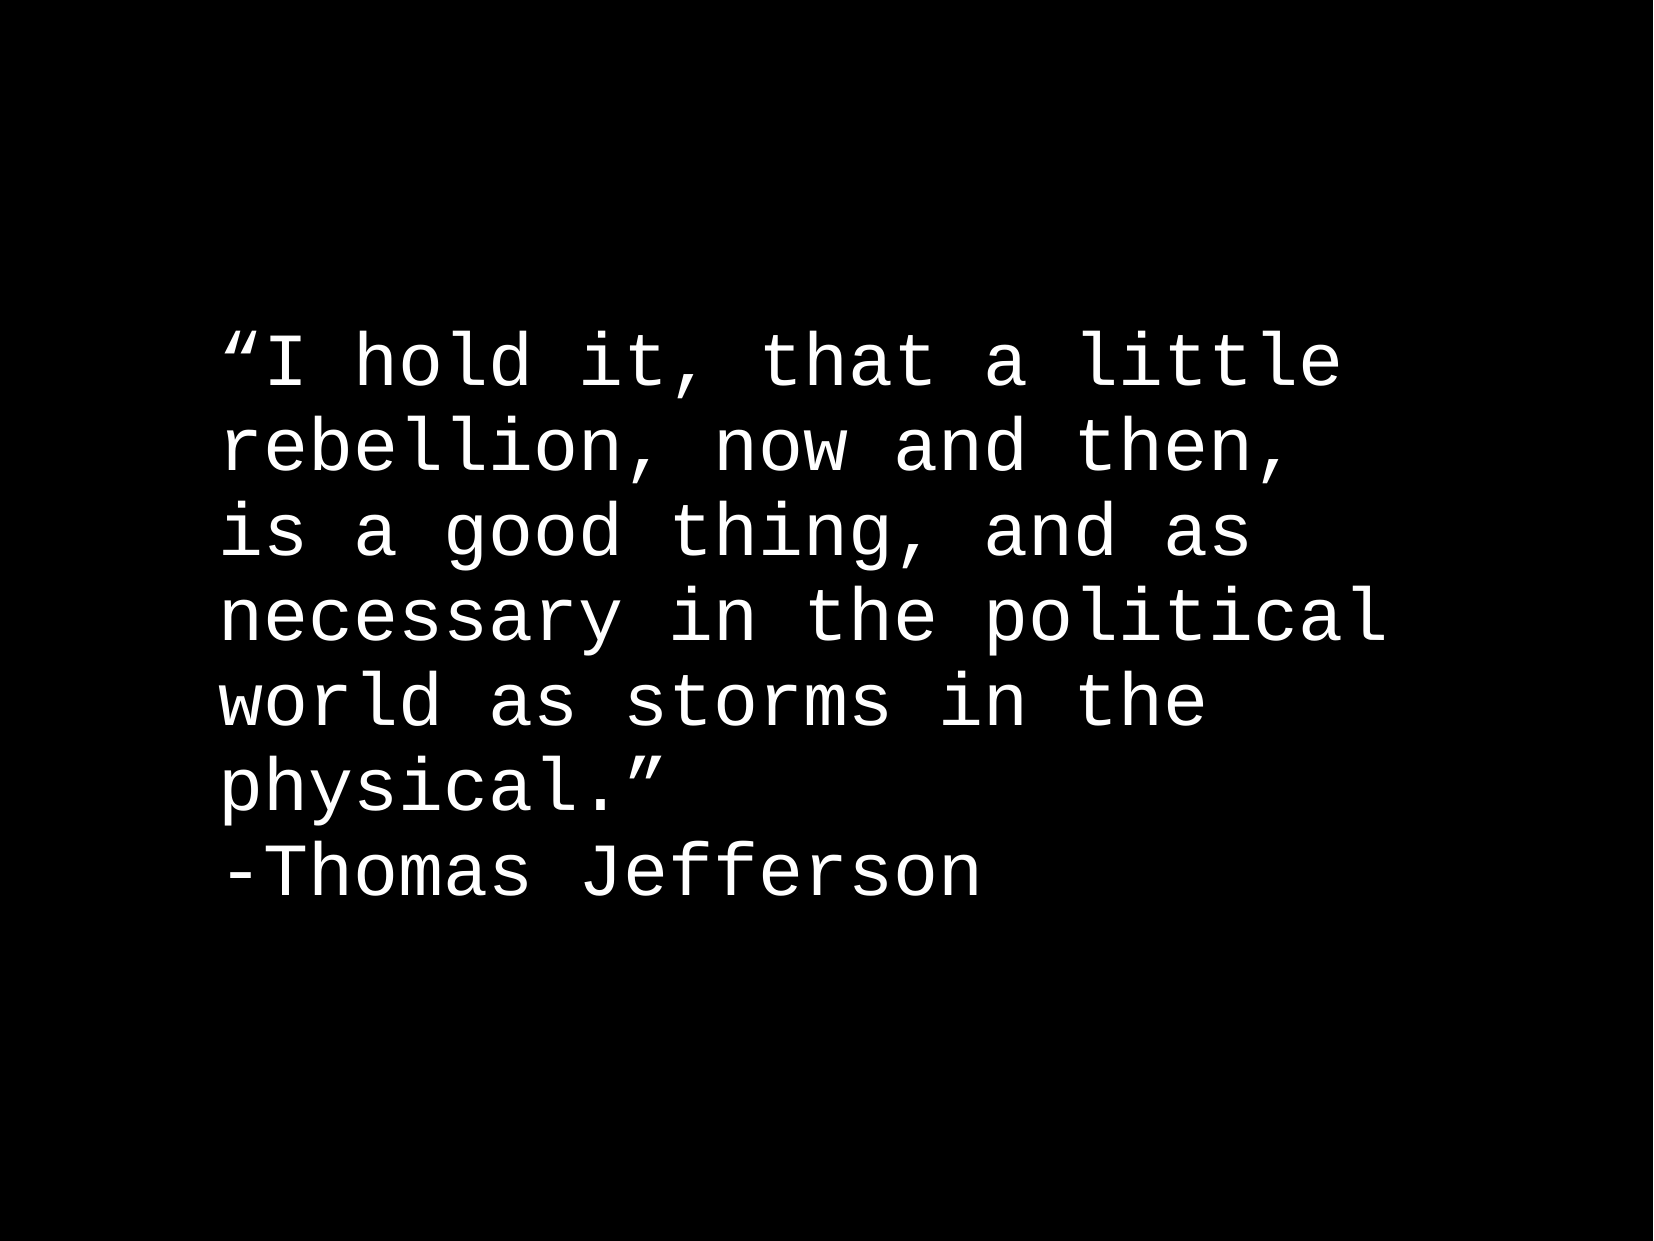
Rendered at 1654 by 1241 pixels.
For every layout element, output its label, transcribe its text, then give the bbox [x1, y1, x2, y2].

text_box “I hold it, that a little rebellion, now and then, is a good thing, and as necessary in the political world as storms in the physical.” -Thomas Jefferson [204, 315, 1449, 926]
